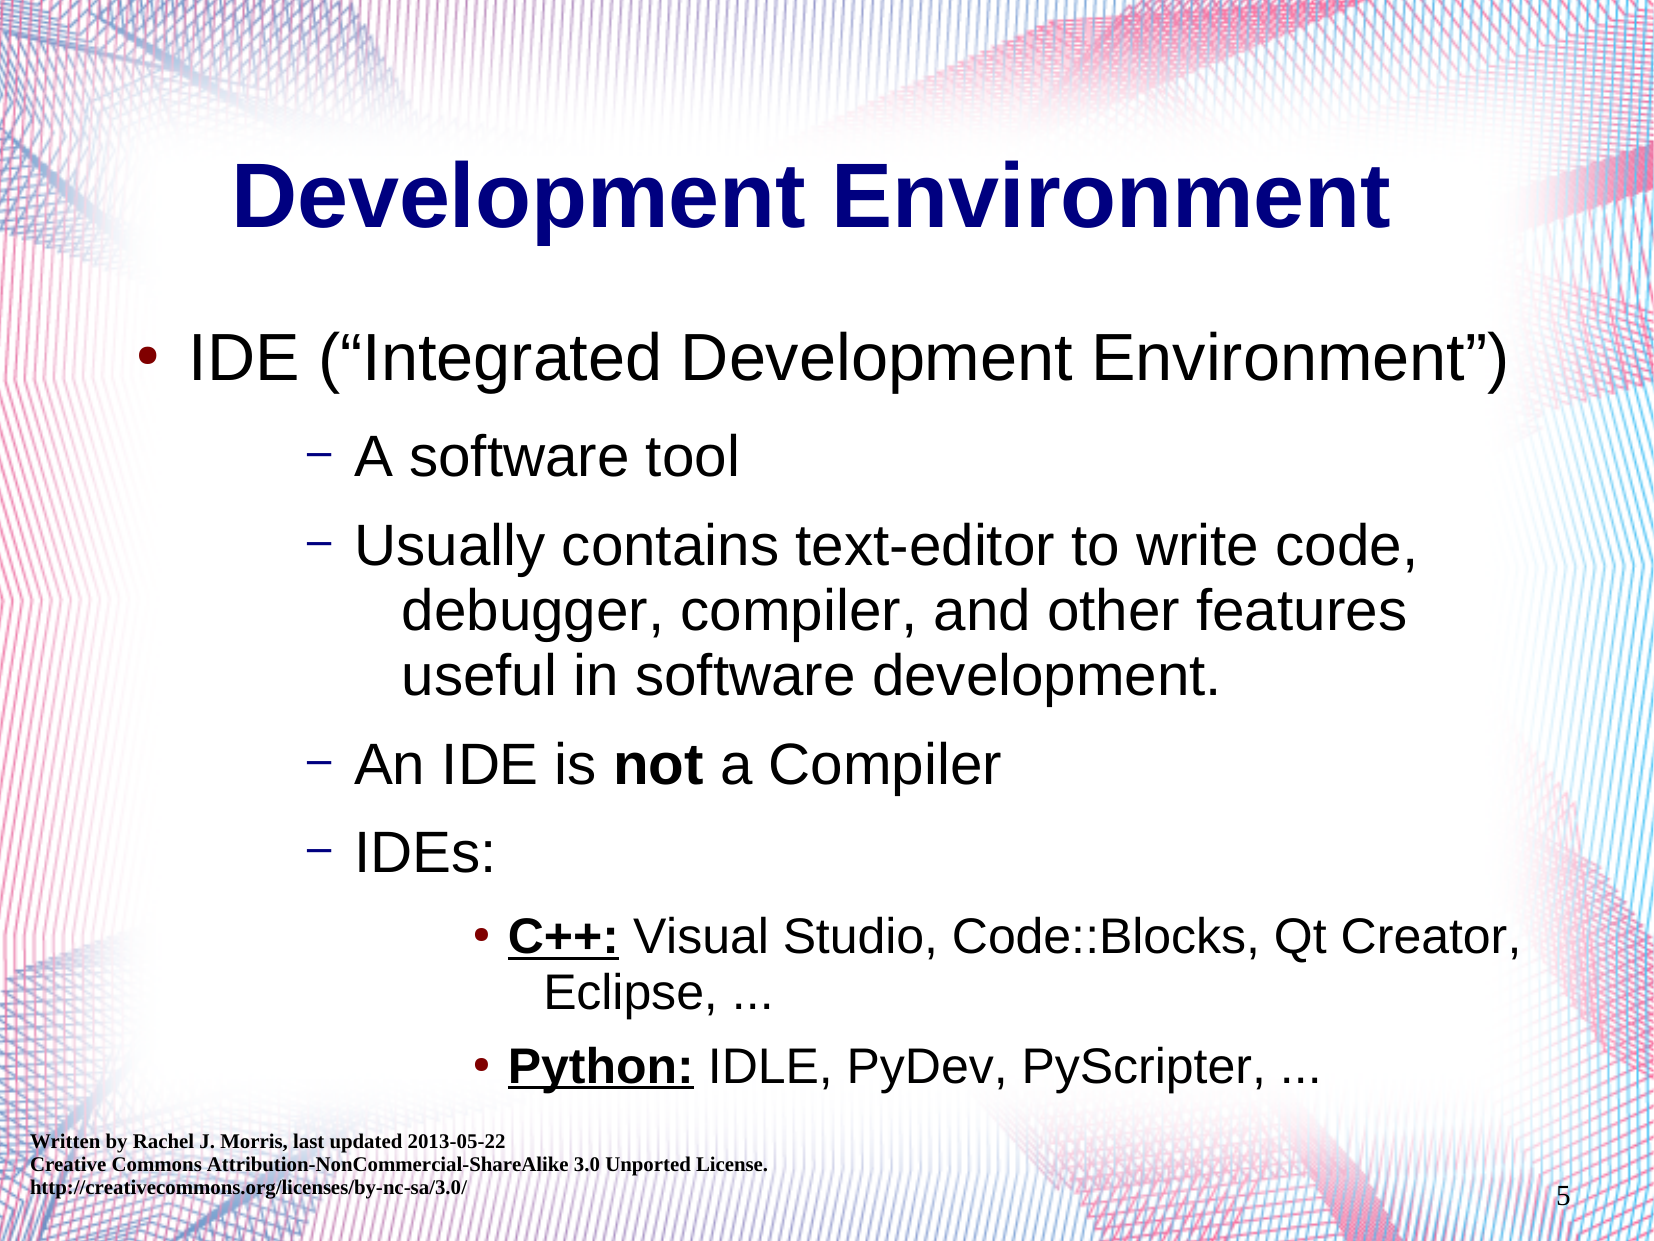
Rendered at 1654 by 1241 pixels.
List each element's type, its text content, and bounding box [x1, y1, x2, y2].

list IDE (“Integrated Development Environment”) A software tool Usually contains text-editor to write code, debugger, compiler, and other features useful in software development. An IDE is not a Compiler IDEs: C++: Visual Studio, Code::Blocks, Qt Creator, Eclipse, ... Python: IDLE, PyDev, PyScripter, ... [118, 319, 1571, 1126]
picture [0, 0, 1654, 1241]
title Development Environment [118, 112, 1506, 281]
